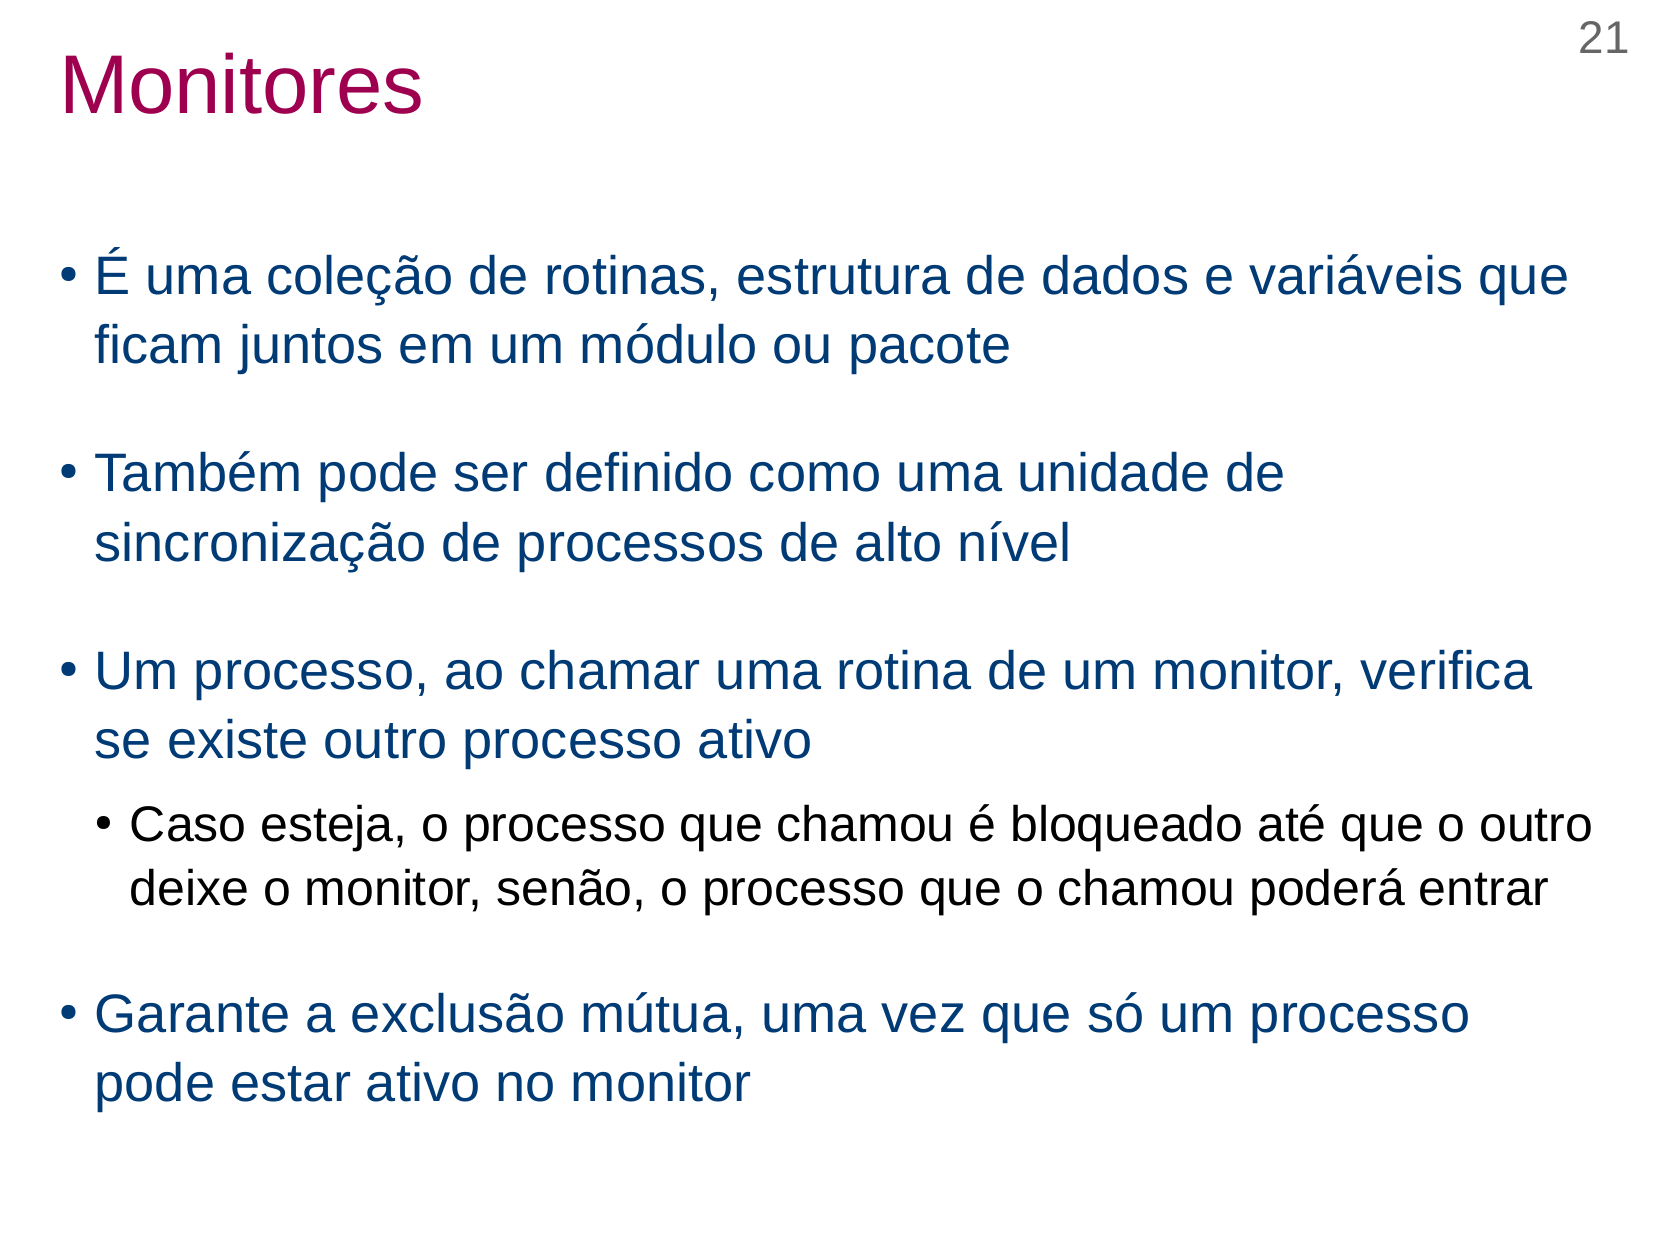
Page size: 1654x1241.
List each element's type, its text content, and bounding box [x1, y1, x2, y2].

title Monitores [59, 29, 1595, 148]
list É uma coleção de rotinas, estrutura de dados e variáveis que ficam juntos em um módulo ou pacote Também pode ser definido como uma unidade de sincronização de processos de alto nível Um processo, ao chamar uma rotina de um monitor, verifica se existe outro processo ativo Caso esteja, o processo que chamou é bloqueado até que o outro deixe o monitor, senão, o processo que o chamou poderá entrar Garante a exclusão mútua, uma vez que só um processo pode estar ativo no monitor [59, 236, 1595, 1211]
